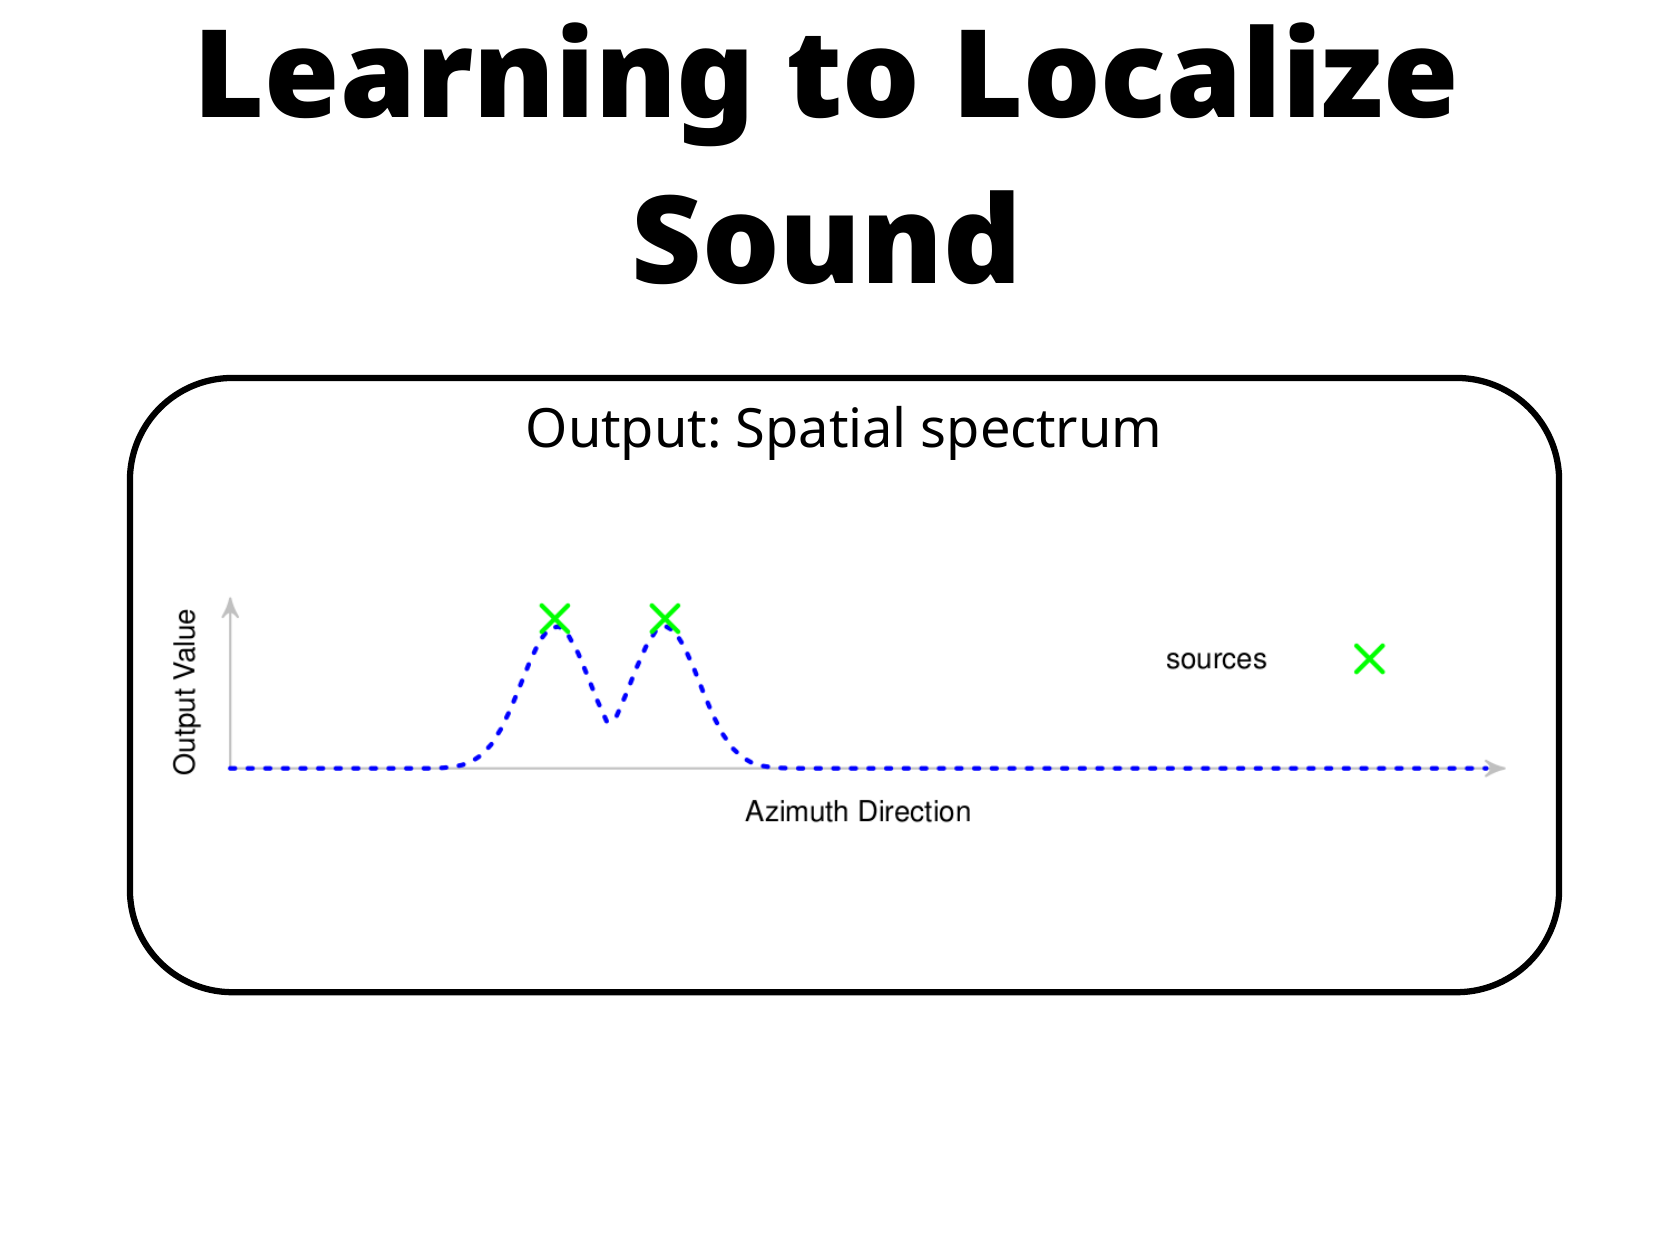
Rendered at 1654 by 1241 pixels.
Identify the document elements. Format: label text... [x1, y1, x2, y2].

title Learning to Localize Sound [82, 49, 1571, 257]
picture [141, 531, 1536, 867]
text_box Output: Spatial spectrum [129, 377, 1560, 993]
